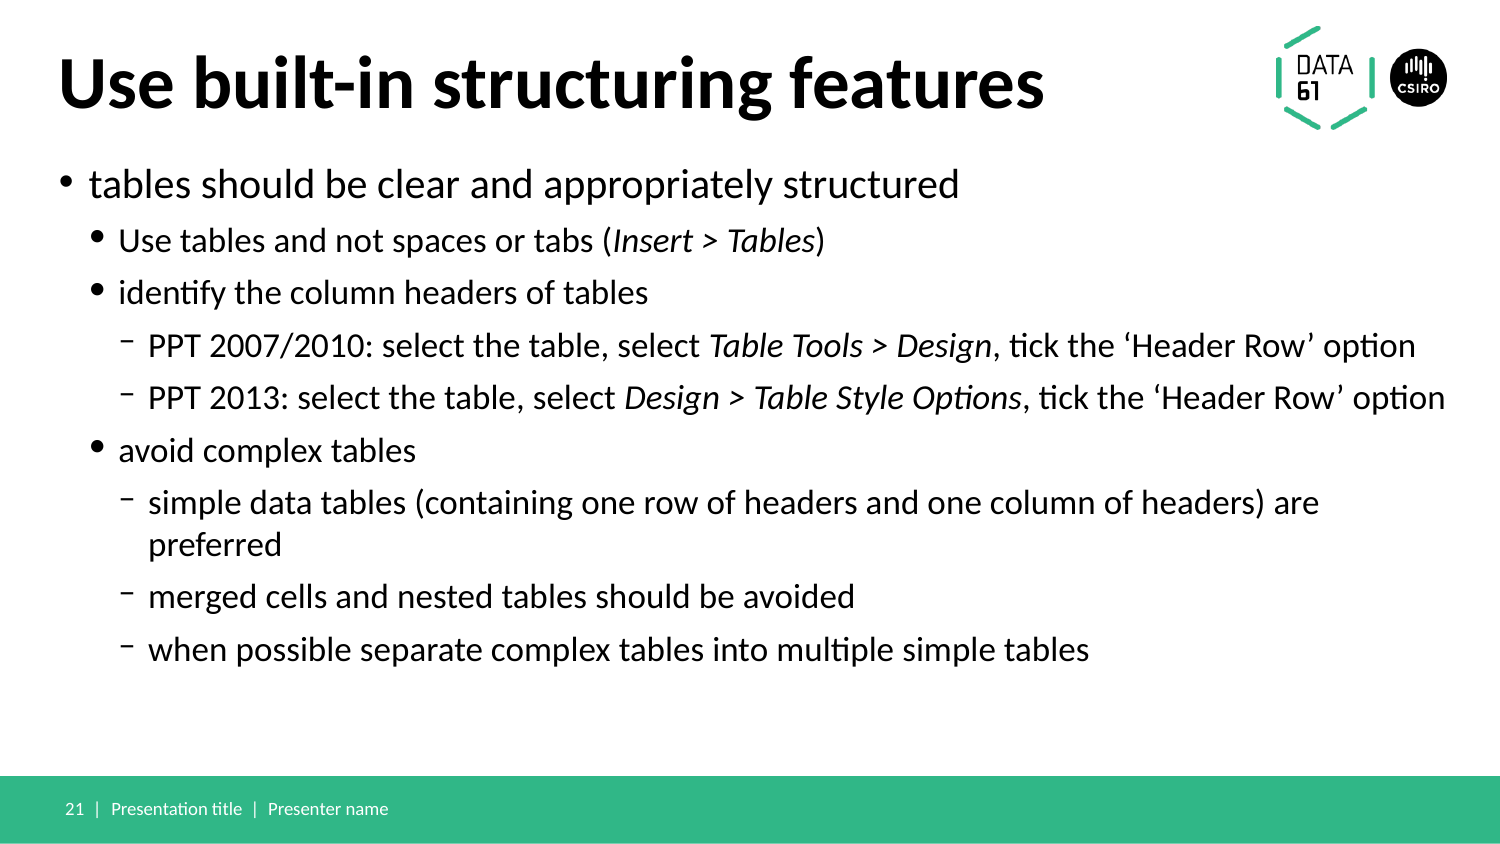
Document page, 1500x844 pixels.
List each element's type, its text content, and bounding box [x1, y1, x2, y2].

footer Presentation title | Presenter name [111, 800, 1110, 816]
picture [1276, 26, 1447, 130]
list tables should be clear and appropriately structured Use tables and not spaces or tabs (Insert > Tables) identify the column headers of tables PPT 2007/2010: select the table, select Table Tools > Design, tick the ‘Header Row’ option PPT 2013: select the table, select Design > Table Style Options, tick the ‘Header Row’ option avoid complex tables simple data tables (containing one row of headers and one column of headers) are preferred merged cells and nested tables should be avoided when possible separate complex tables into multiple simple tables [58, 156, 1447, 719]
slide_number <number> | [54, 800, 102, 816]
title Use built-in structuring features [58, 33, 1258, 139]
